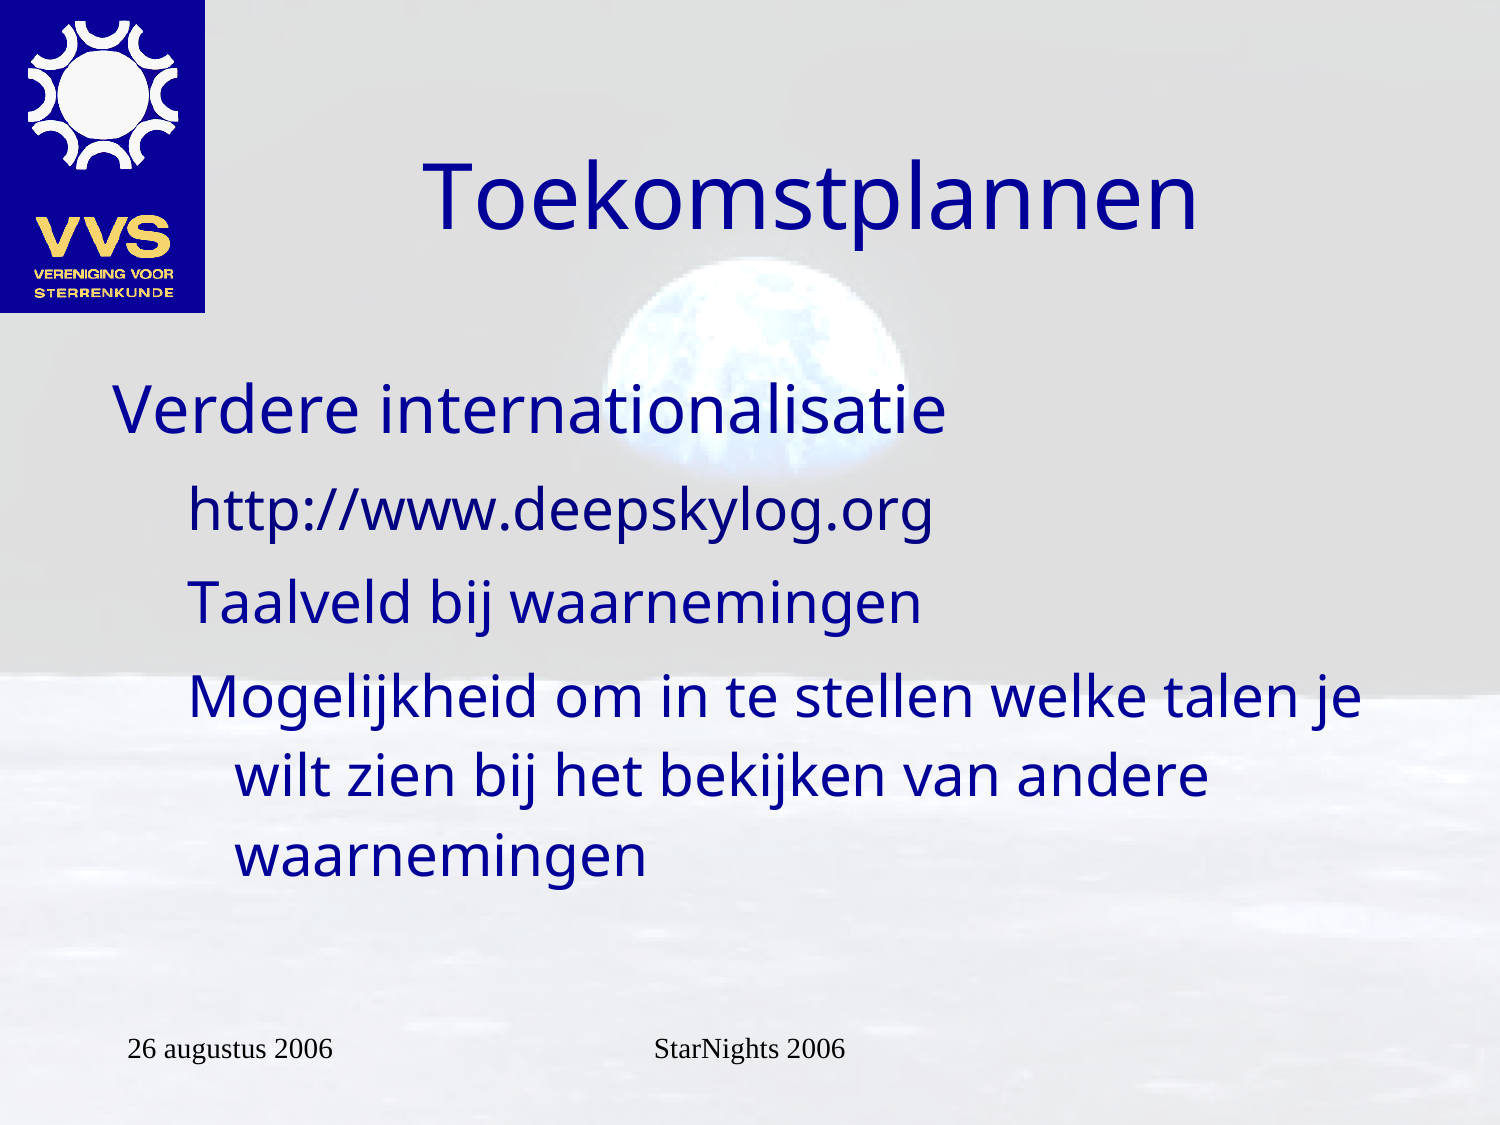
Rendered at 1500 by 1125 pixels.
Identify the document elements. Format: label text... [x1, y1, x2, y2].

list Verdere internationalisatie http://www.deepskylog.org Taalveld bij waarnemingen Mogelijkheid om in te stellen welke talen je wilt zien bij het bekijken van andere waarnemingen [112, 362, 1388, 1001]
title Toekomstplannen [237, 76, 1388, 312]
picture [0, 0, 205, 313]
